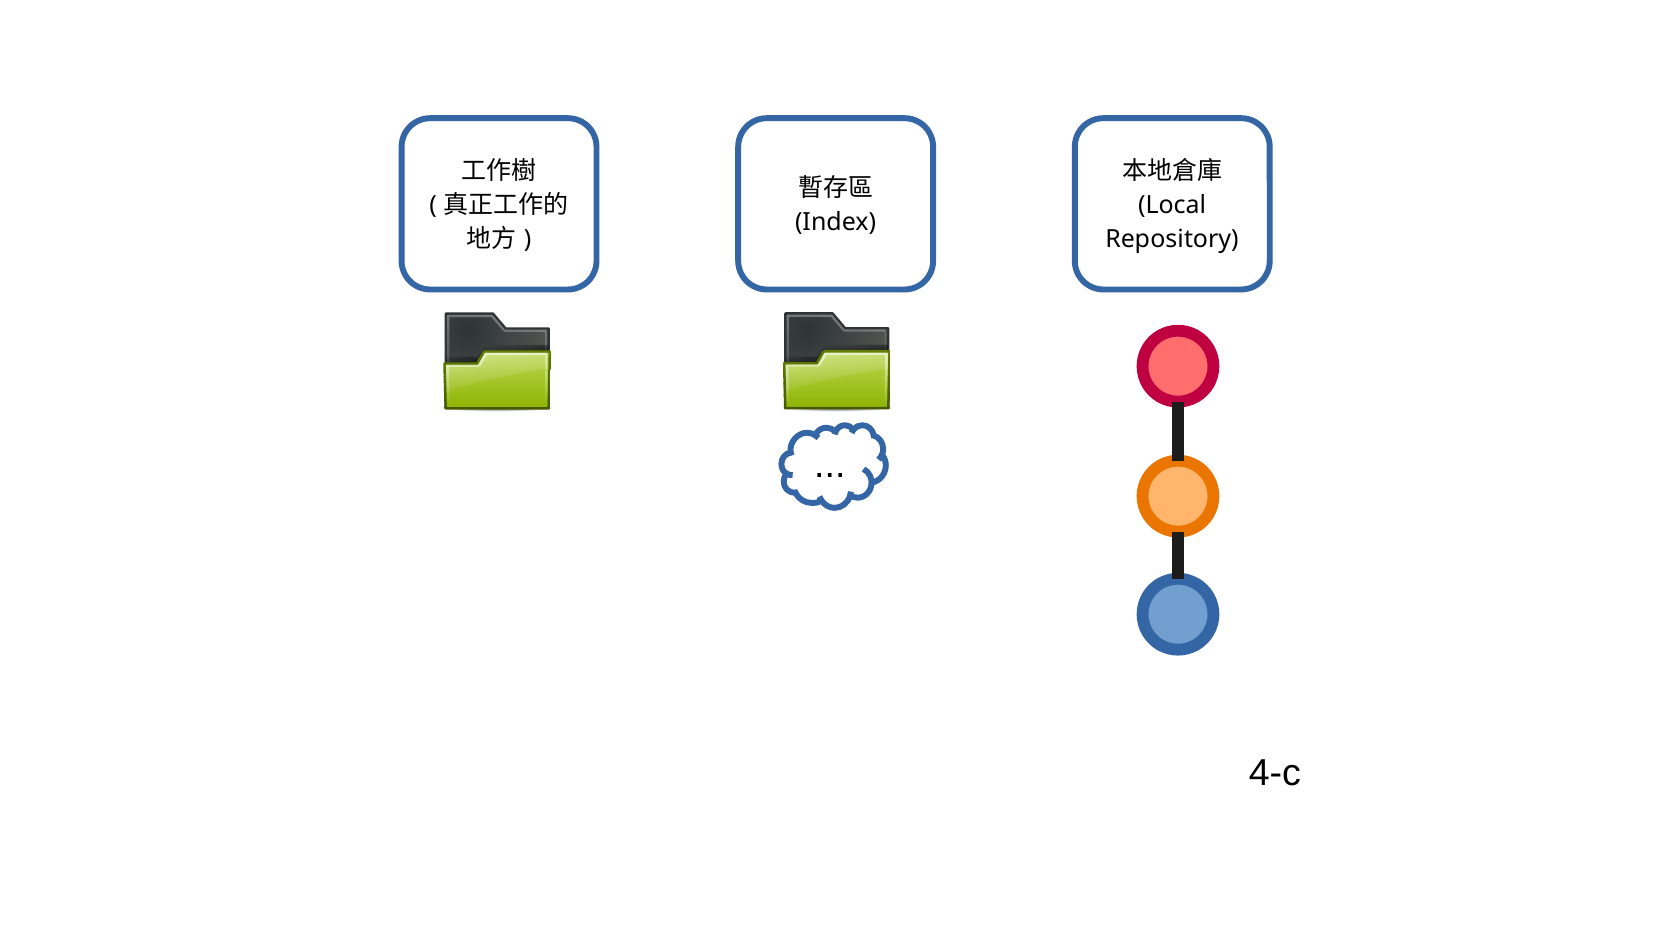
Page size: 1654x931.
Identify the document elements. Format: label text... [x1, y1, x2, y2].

picture [779, 302, 895, 418]
picture [439, 303, 555, 418]
text_box 本地倉庫 (Local Repository) [1074, 118, 1270, 290]
text_box 4-c [1234, 744, 1371, 801]
text_box 暫存區 (Index) [738, 118, 934, 290]
text_box [1142, 579, 1214, 650]
text_box ... [781, 425, 886, 508]
text_box 工作樹 (真正工作的地方) [401, 118, 597, 290]
text_box [1142, 461, 1214, 532]
text_box [1142, 330, 1214, 402]
